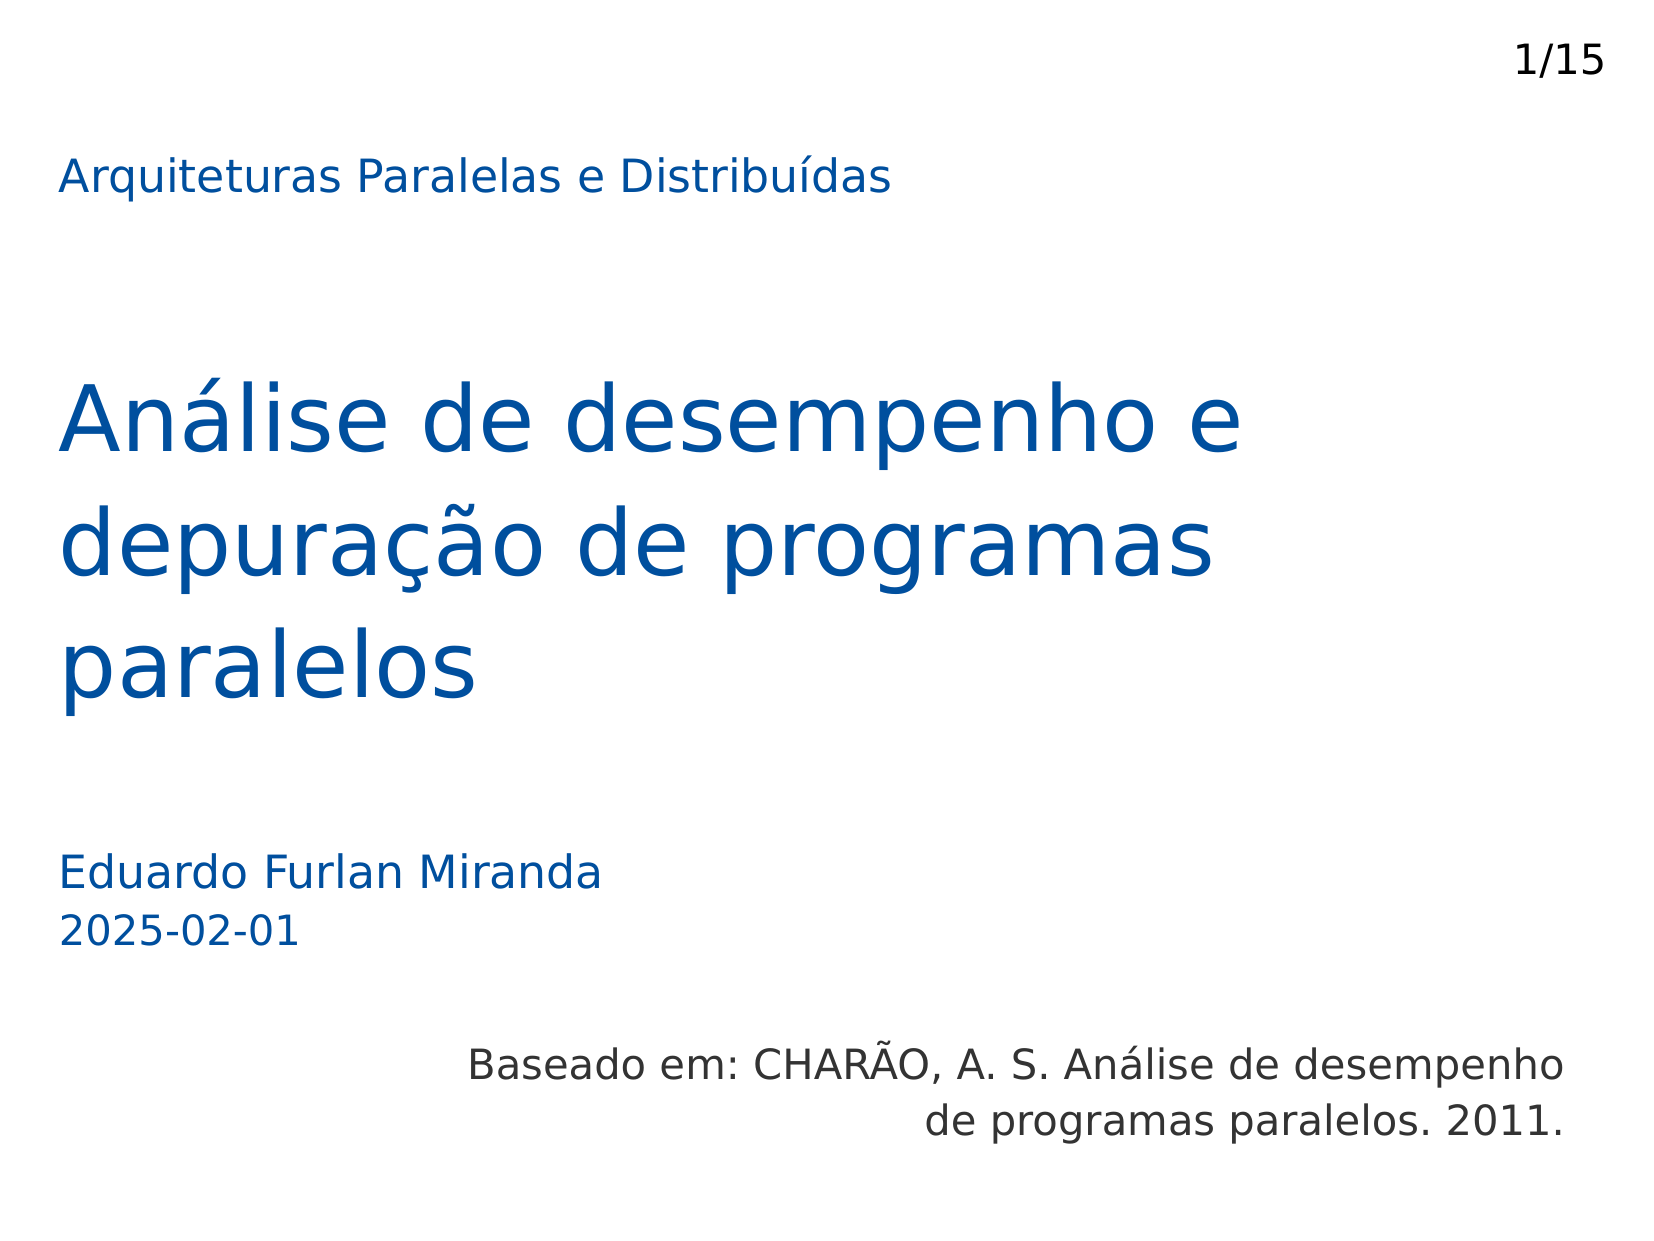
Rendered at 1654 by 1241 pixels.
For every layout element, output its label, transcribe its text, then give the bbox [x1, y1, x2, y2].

list Arquiteturas Paralelas e Distribuídas Análise de desempenho e depuração de programas paralelos Eduardo Furlan Miranda 2025-02-01 [59, 141, 1625, 1211]
chart [720, 567, 933, 672]
list Baseado em: CHARÃO, A. S. Análise de desempenho de programas paralelos. 2011. [455, 1033, 1565, 1211]
